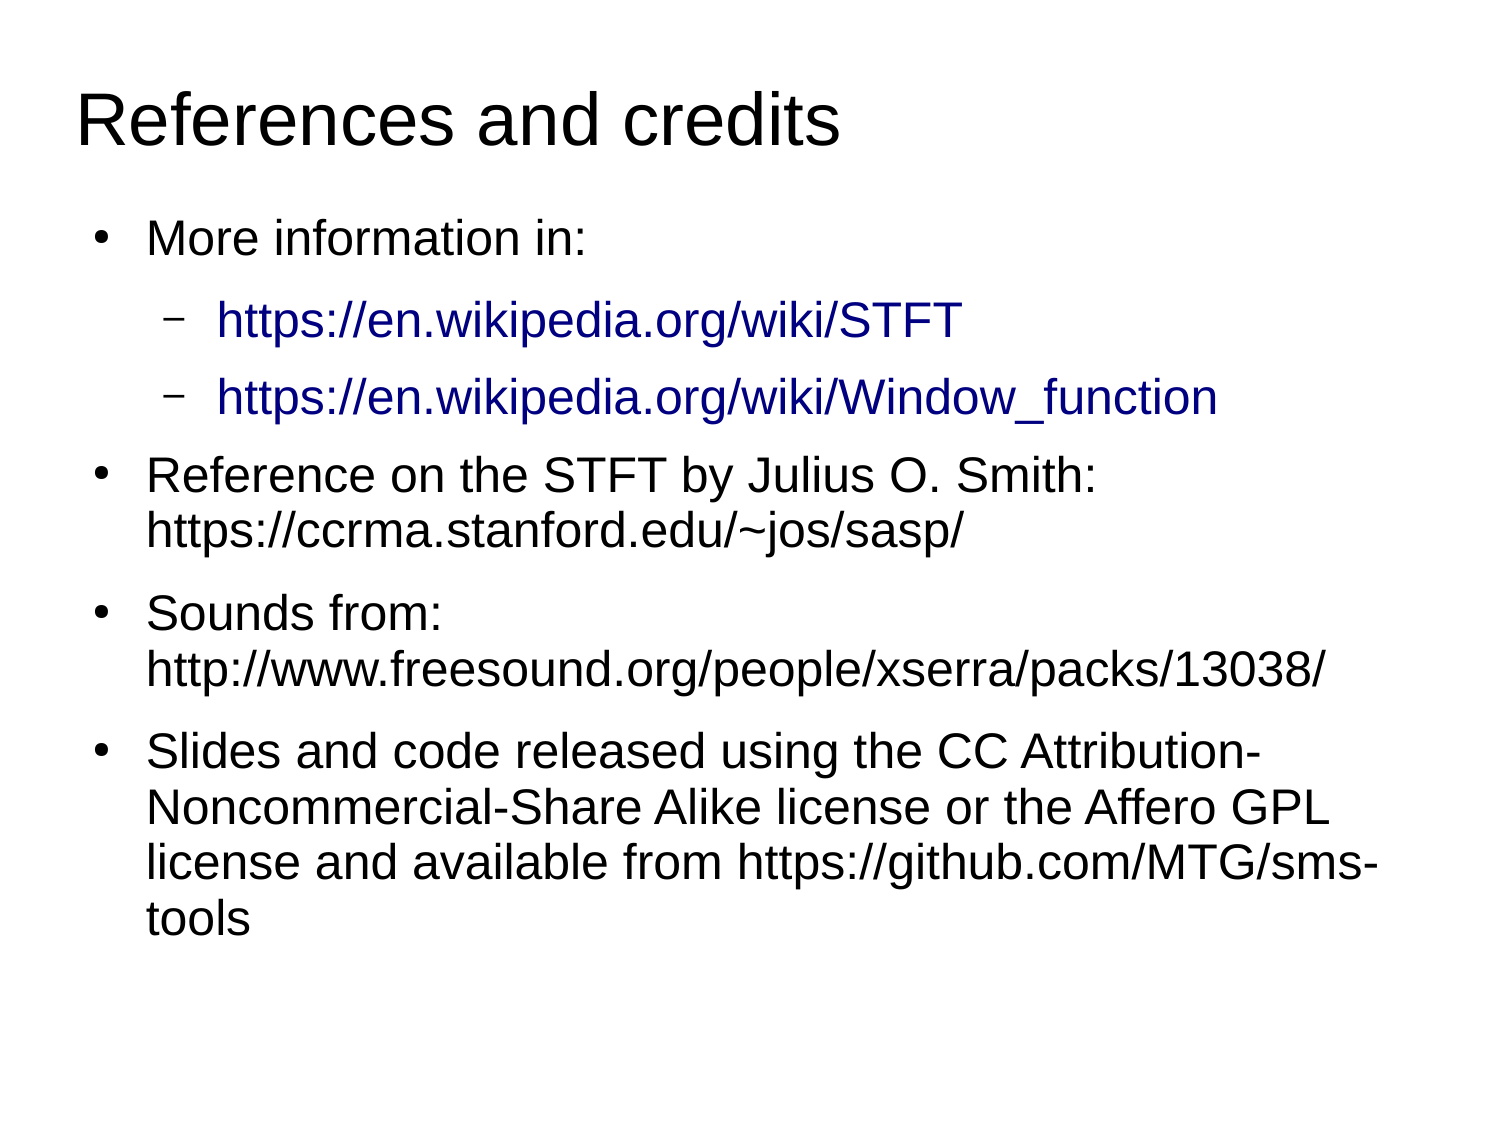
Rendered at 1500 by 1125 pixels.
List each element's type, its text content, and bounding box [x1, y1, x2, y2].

list More information in: https://en.wikipedia.org/wiki/STFT https://en.wikipedia.org/wiki/Window_function Reference on the STFT by Julius O. Smith:https://ccrma.stanford.edu/~jos/sasp/ Sounds from: http://www.freesound.org/people/xserra/packs/13038/ Slides and code released using the CC Attribution-Noncommercial-Share Alike license or the Affero GPL license and available from https://github.com/MTG/sms-tools [75, 210, 1425, 1021]
title References and credits [75, 44, 1425, 196]
